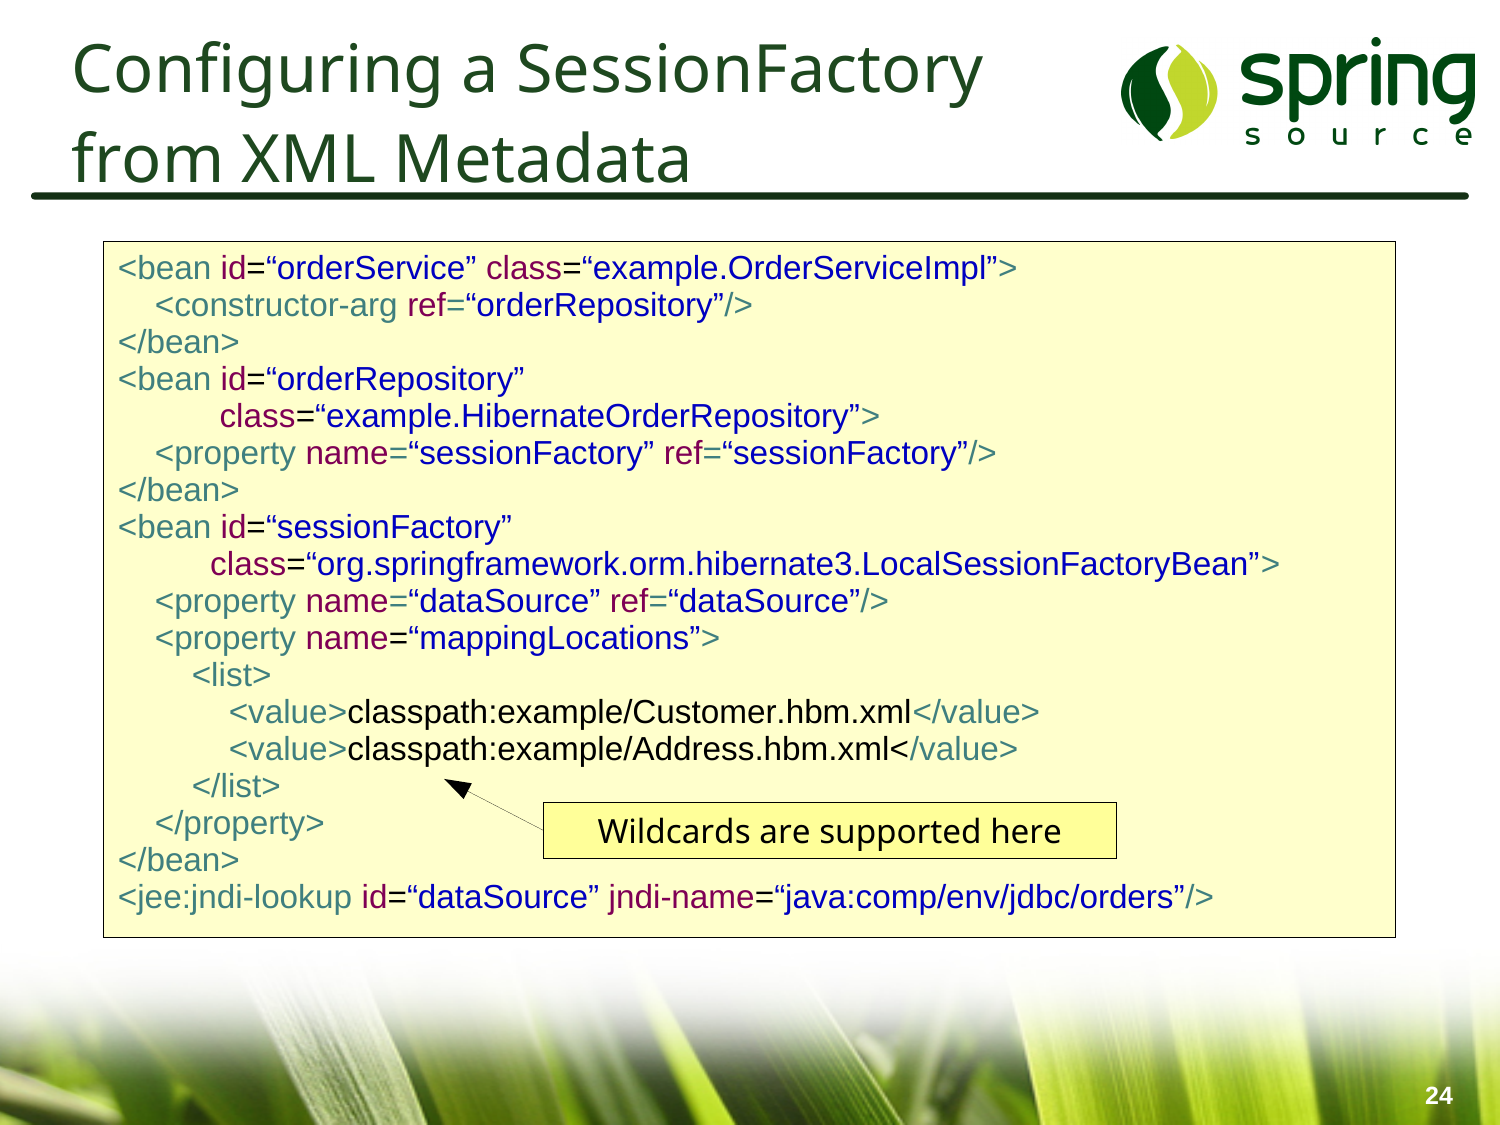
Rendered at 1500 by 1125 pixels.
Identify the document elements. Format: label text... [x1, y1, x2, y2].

title Configuring a SessionFactory from XML Metadata [56, 13, 1089, 191]
text_box <bean id=“orderService” class=“example.OrderServiceImpl”> <constructor-arg ref=“orderRepository”/> </bean> <bean id=“orderRepository” class=“example.HibernateOrderRepository”> <property name=“sessionFactory” ref=“sessionFactory”/> </bean> <bean id=“sessionFactory” class=“org.springframework.orm.hibernate3.LocalSessionFactoryBean”> <property name=“dataSource” ref=“dataSource”/> <property name=“mappingLocations”> <list> <value>classpath:example/Customer.hbm.xml</value> <value>classpath:example/Address.hbm.xml</value> </list> </property> </bean> <jee:jndi-lookup id=“dataSource” jndi-name=“java:comp/env/jdbc/orders”/> [103, 241, 1396, 938]
text_box Wildcards are supported here [543, 802, 1117, 859]
picture [0, 944, 1500, 1125]
picture [1121, 37, 1475, 145]
